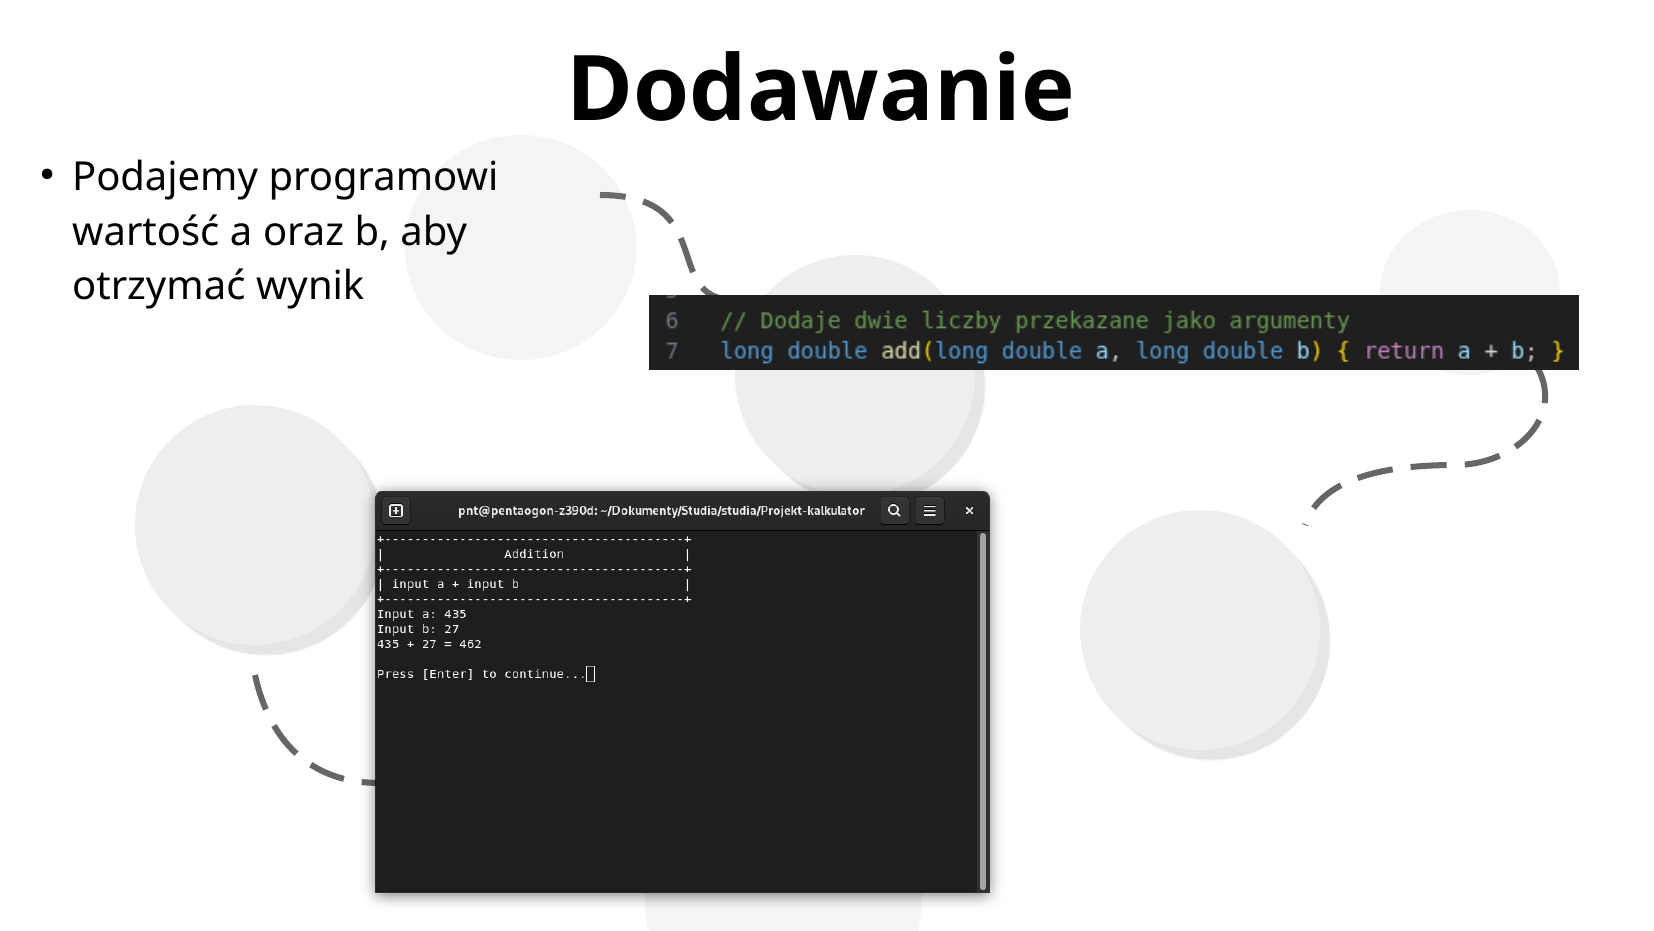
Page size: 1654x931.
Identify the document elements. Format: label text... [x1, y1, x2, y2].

picture [354, 472, 1010, 916]
list Podajemy programowi wartość a oraz b, aby otrzymać wynik [29, 147, 591, 367]
picture [649, 295, 1579, 370]
title Dodawanie [76, 23, 1565, 148]
